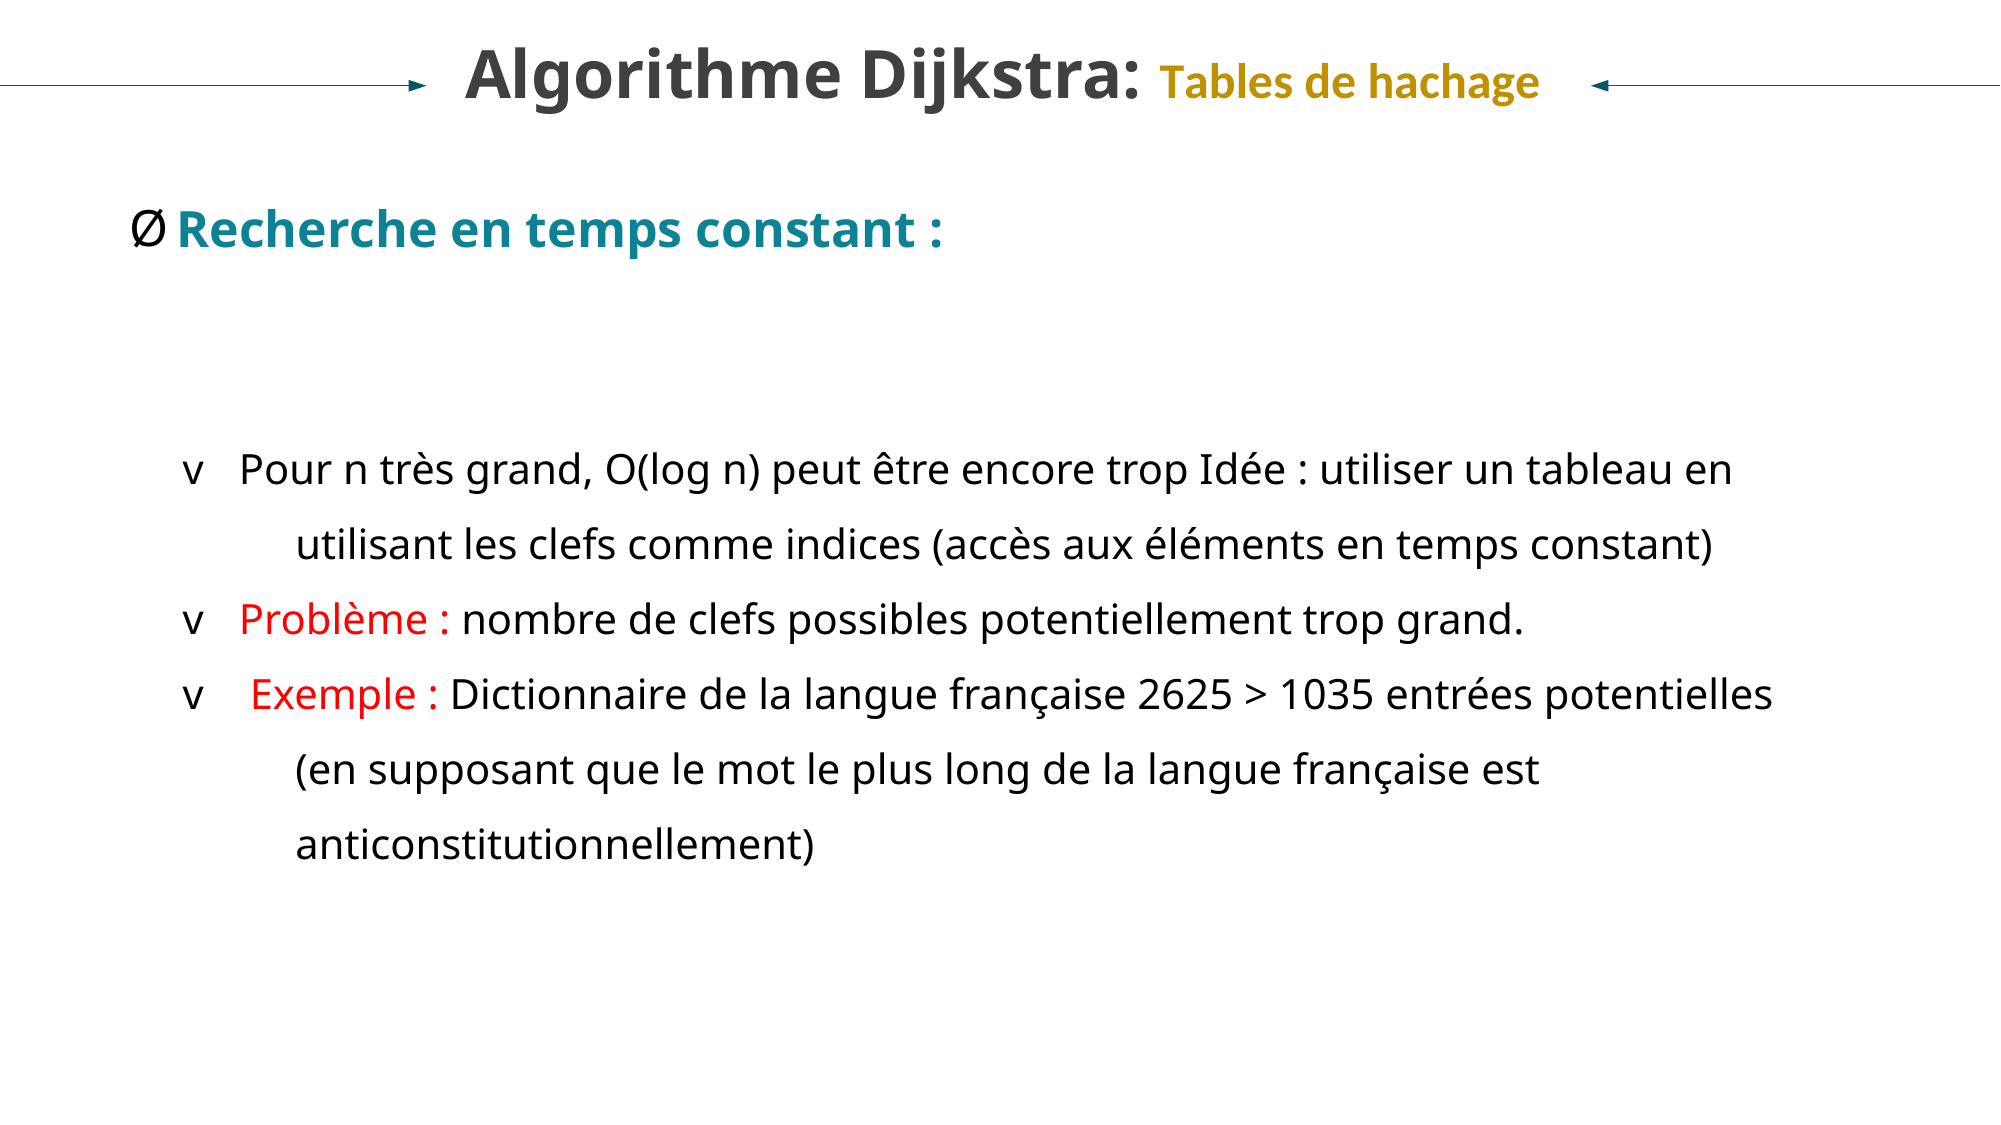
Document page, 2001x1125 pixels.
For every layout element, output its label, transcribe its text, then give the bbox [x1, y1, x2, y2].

text_box Algorithme Dijkstra: Tables de hachage [267, 41, 1750, 115]
text_box Pour n très grand, O(log n) peut être encore trop Idée : utiliser un tableau en utilisant les clefs comme indices (accès aux éléments en temps constant) Problème : nombre de clefs possibles potentiellement trop grand. Exemple : Dictionnaire de la langue française 2625 > 1035 entrées potentielles (en supposant que le mot le plus long de la langue française est anticonstitutionnellement) [167, 410, 1812, 795]
text_box Recherche en temps constant : [114, 189, 1560, 266]
